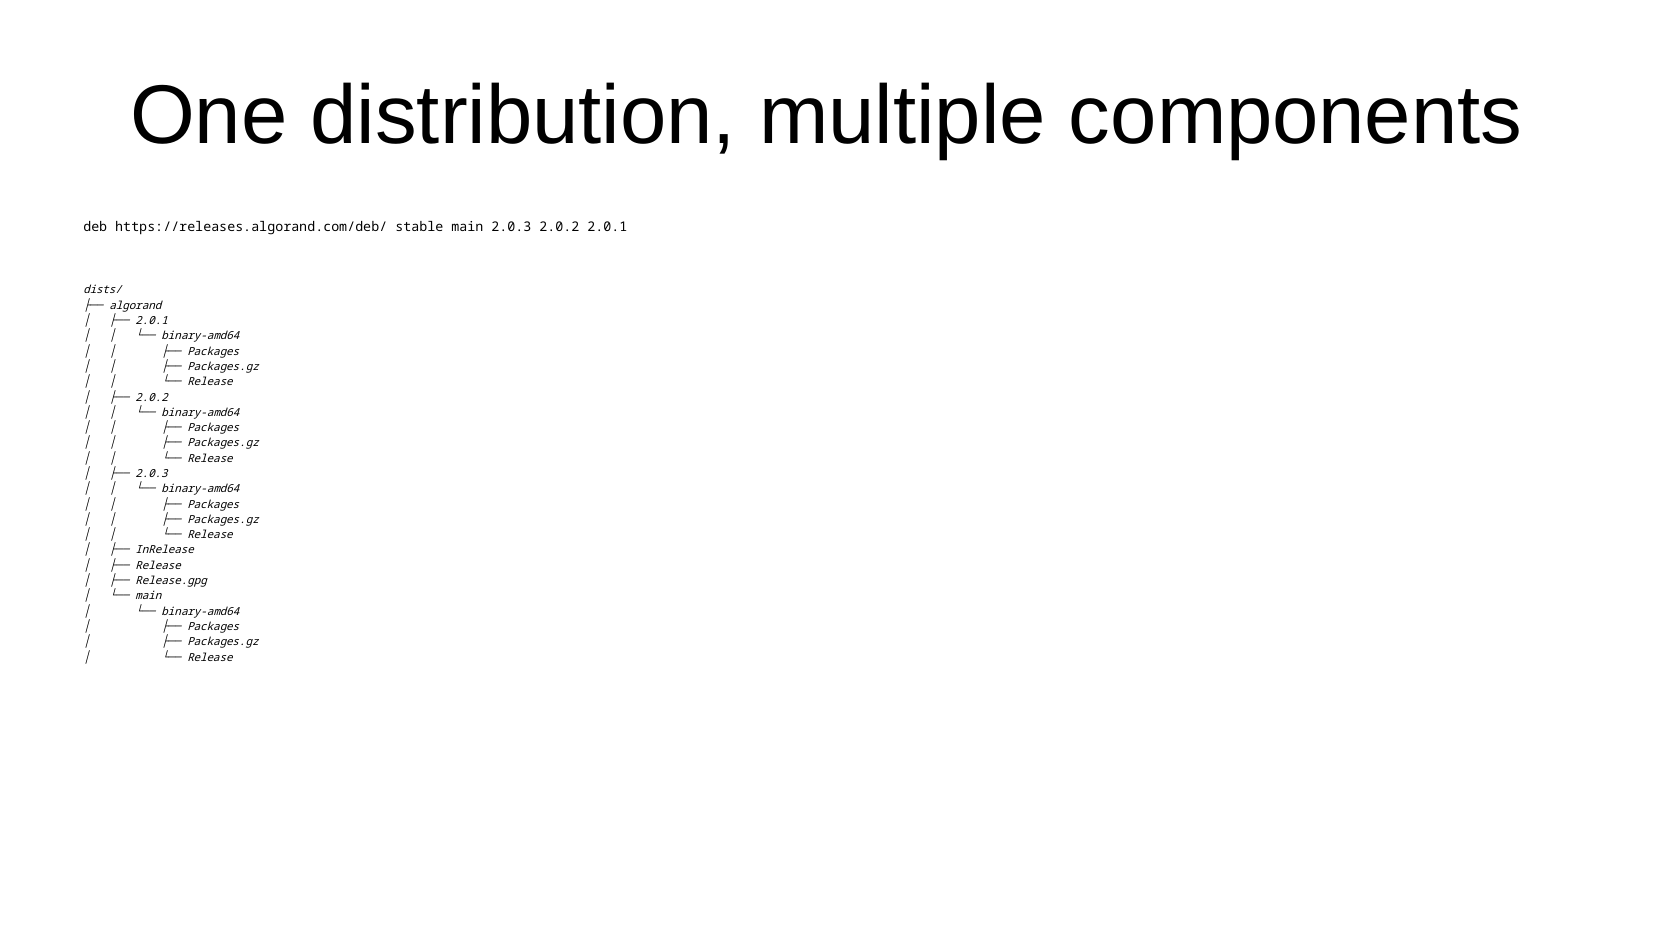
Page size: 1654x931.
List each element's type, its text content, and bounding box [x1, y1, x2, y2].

title One distribution, multiple components [82, 37, 1571, 193]
list deb https://releases.algorand.com/deb/ stable main 2.0.3 2.0.2 2.0.1 dists/ ├── algorand │ ├── 2.0.1 │ │ └── binary-amd64 │ │ ├── Packages │ │ ├── Packages.gz │ │ └── Release │ ├── 2.0.2 │ │ └── binary-amd64 │ │ ├── Packages │ │ ├── Packages.gz │ │ └── Release │ ├── 2.0.3 │ │ └── binary-amd64 │ │ ├── Packages │ │ ├── Packages.gz │ │ └── Release │ ├── InRelease │ ├── Release │ ├── Release.gpg │ └── main │ └── binary-amd64 │ ├── Packages │ ├── Packages.gz │ └── Release | [82, 217, 1571, 901]
